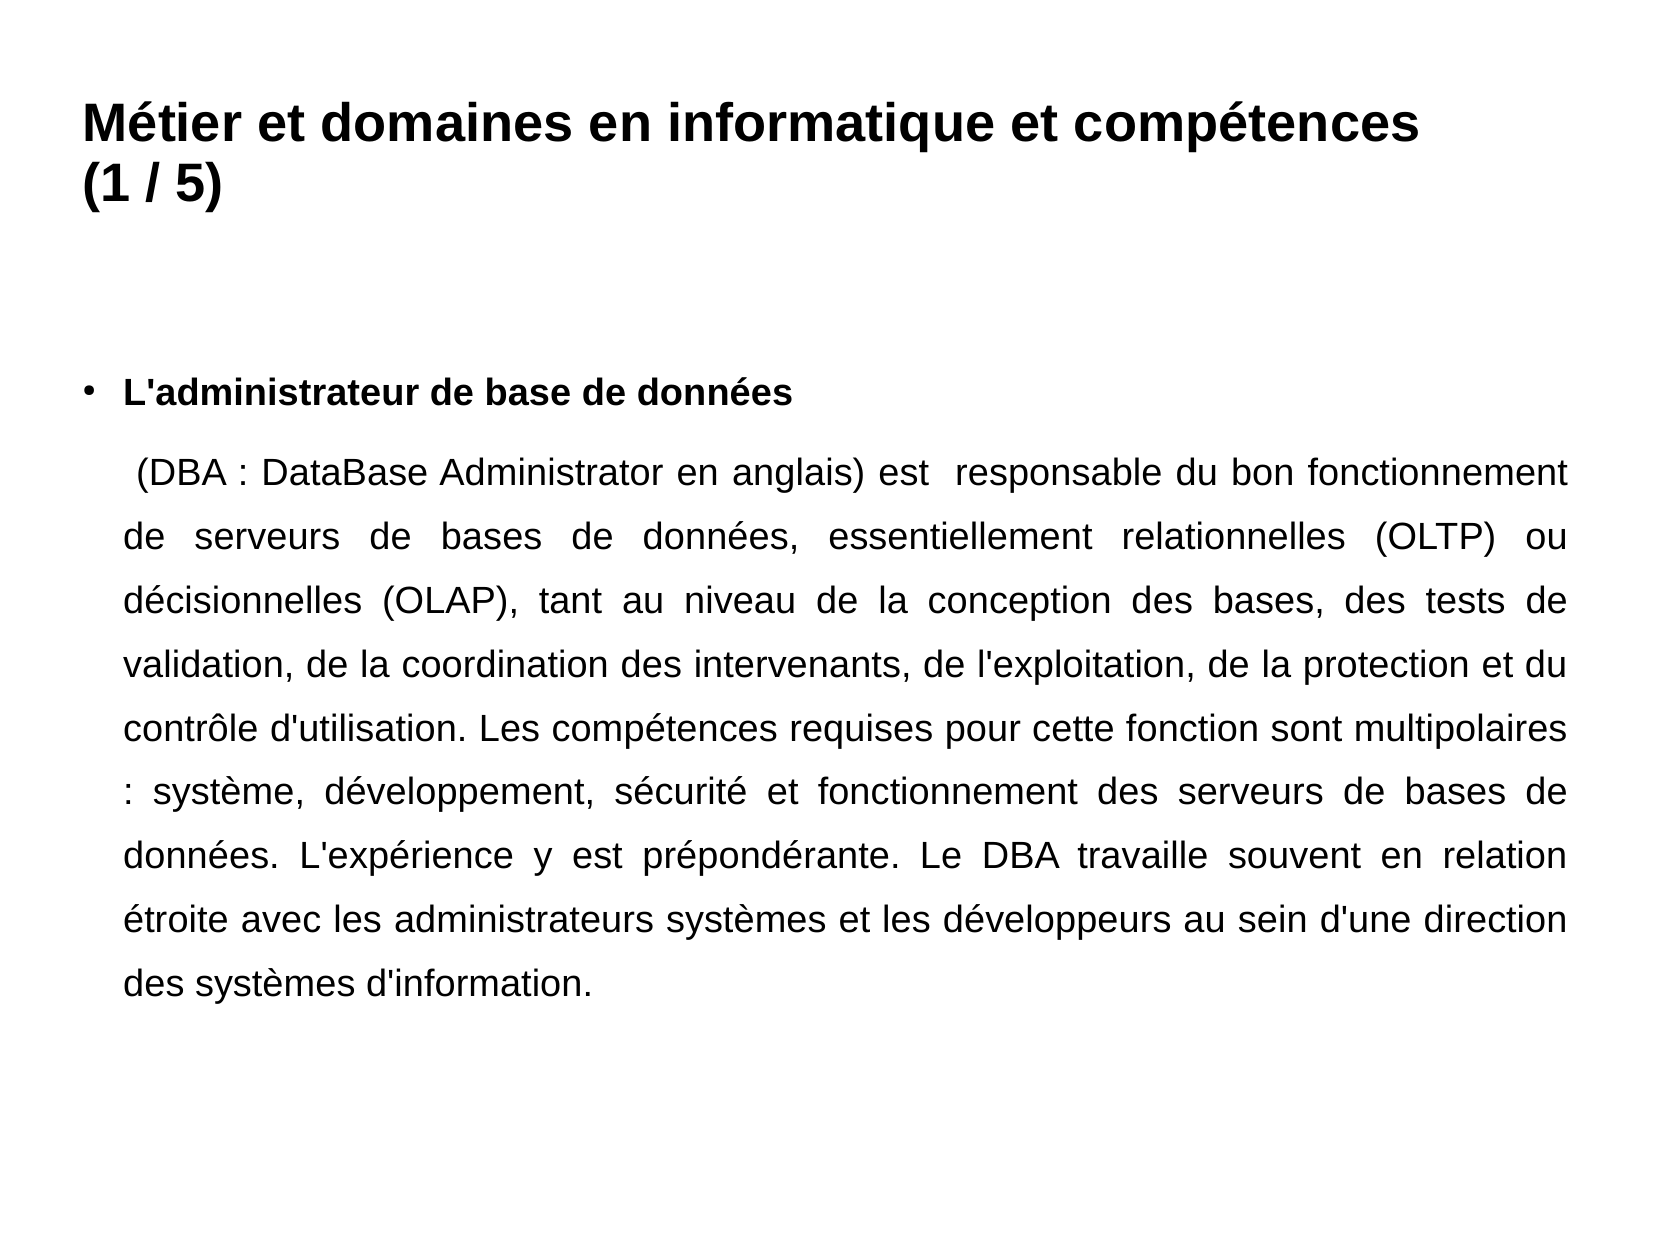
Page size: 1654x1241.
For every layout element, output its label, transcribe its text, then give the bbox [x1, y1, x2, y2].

title Métier et domaines en informatique et compétences (1 / 5) [82, 49, 1571, 257]
list L'administrateur de base de données (DBA : DataBase Administrator en anglais) est responsable du bon fonctionnement de serveurs de bases de données, essentiellement relationnelles (OLTP) ou décisionnelles (OLAP), tant au niveau de la conception des bases, des tests de validation, de la coordination des intervenants, de l'exploitation, de la protection et du contrôle d'utilisation. Les compétences requises pour cette fonction sont multipolaires : système, développement, sécurité et fonctionnement des serveurs de bases de données. L'expérience y est prépondérante. Le DBA travaille souvent en relation étroite avec les administrateurs systèmes et les développeurs au sein d'une direction des systèmes d'information. [82, 290, 1571, 1010]
